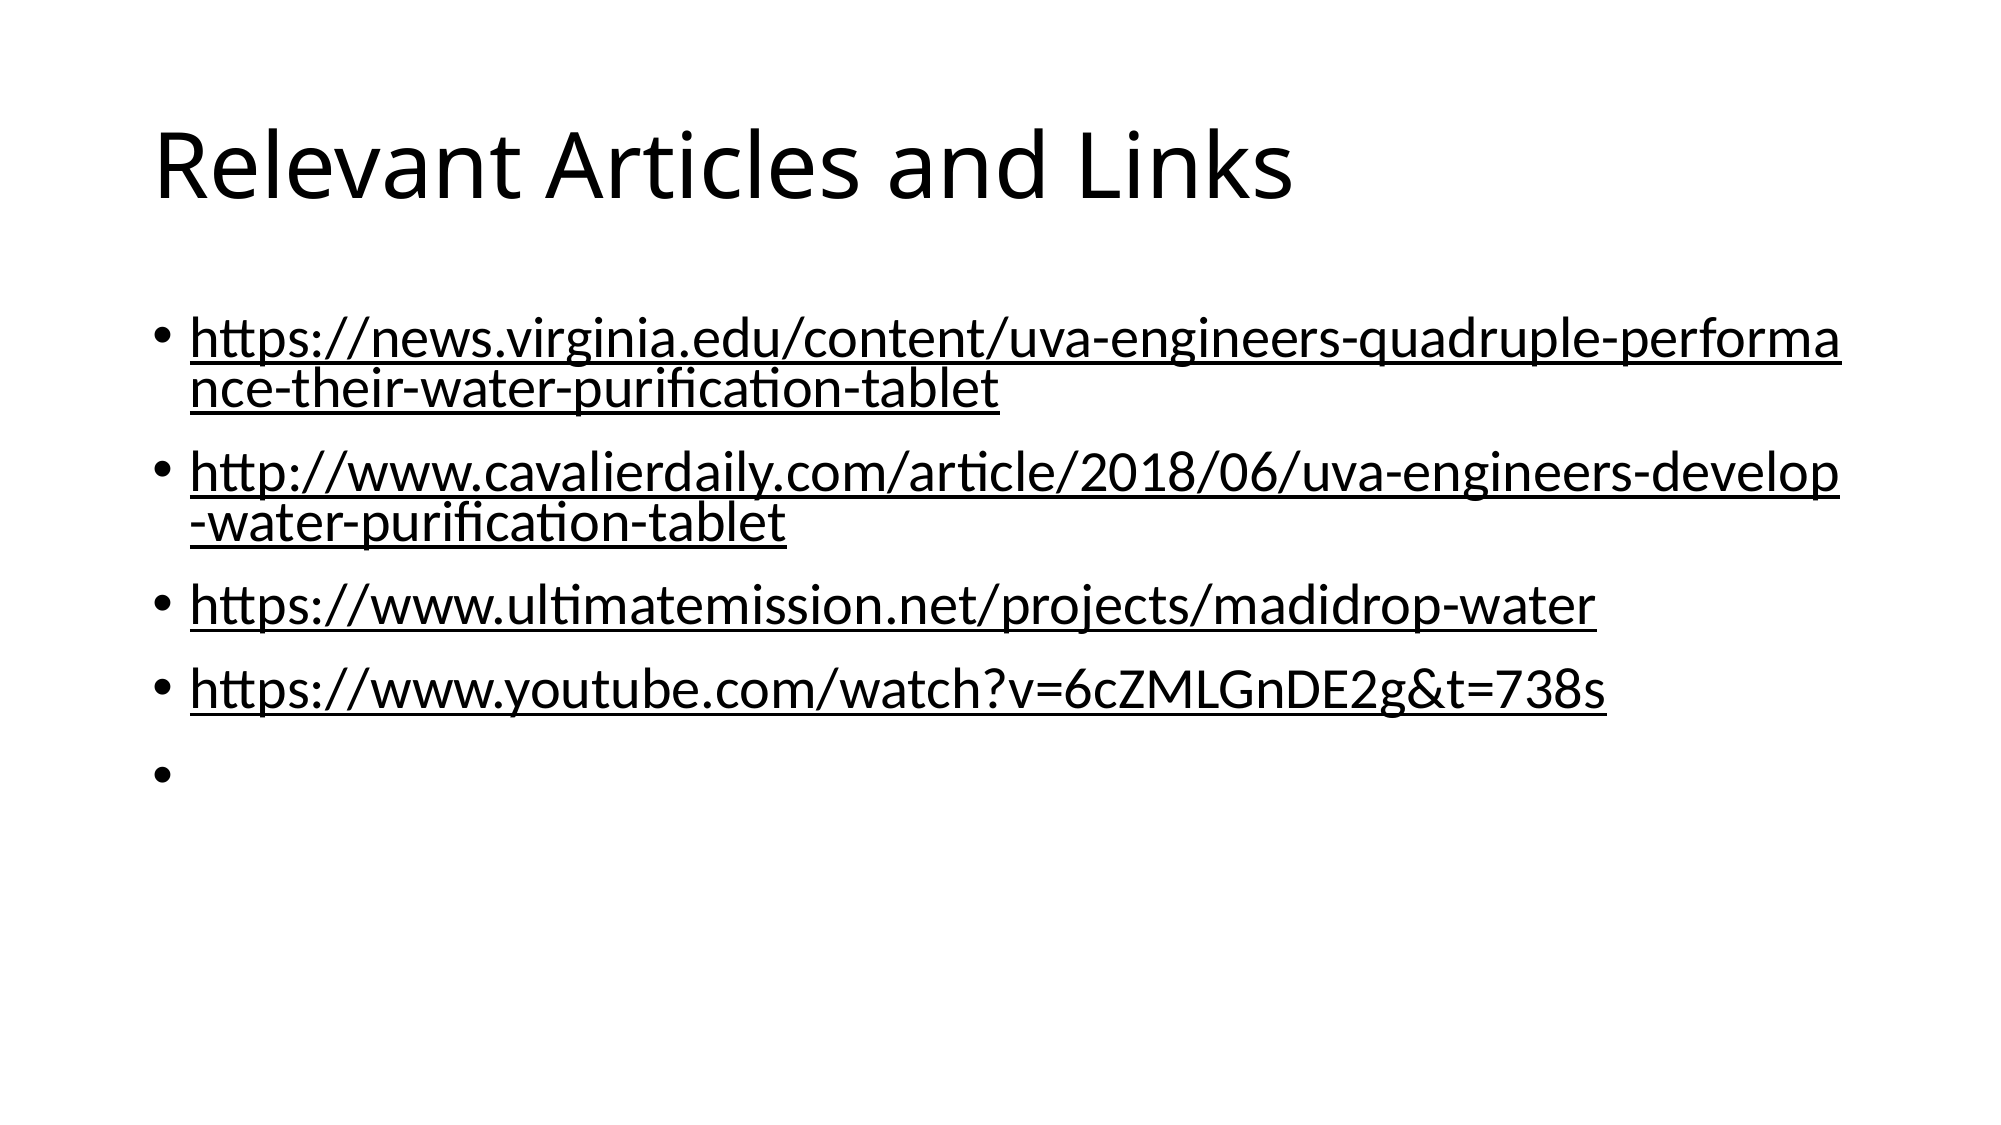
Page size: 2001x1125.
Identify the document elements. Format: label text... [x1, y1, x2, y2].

list https://news.virginia.edu/content/uva-engineers-quadruple-performance-their-water-purification-tablet http://www.cavalierdaily.com/article/2018/06/uva-engineers-develop-water-purification-tablet https://www.ultimatemission.net/projects/madidrop-water https://www.youtube.com/watch?v=6cZMLGnDE2g&t=738s [137, 299, 1863, 1014]
title Relevant Articles and Links [137, 59, 1863, 278]
